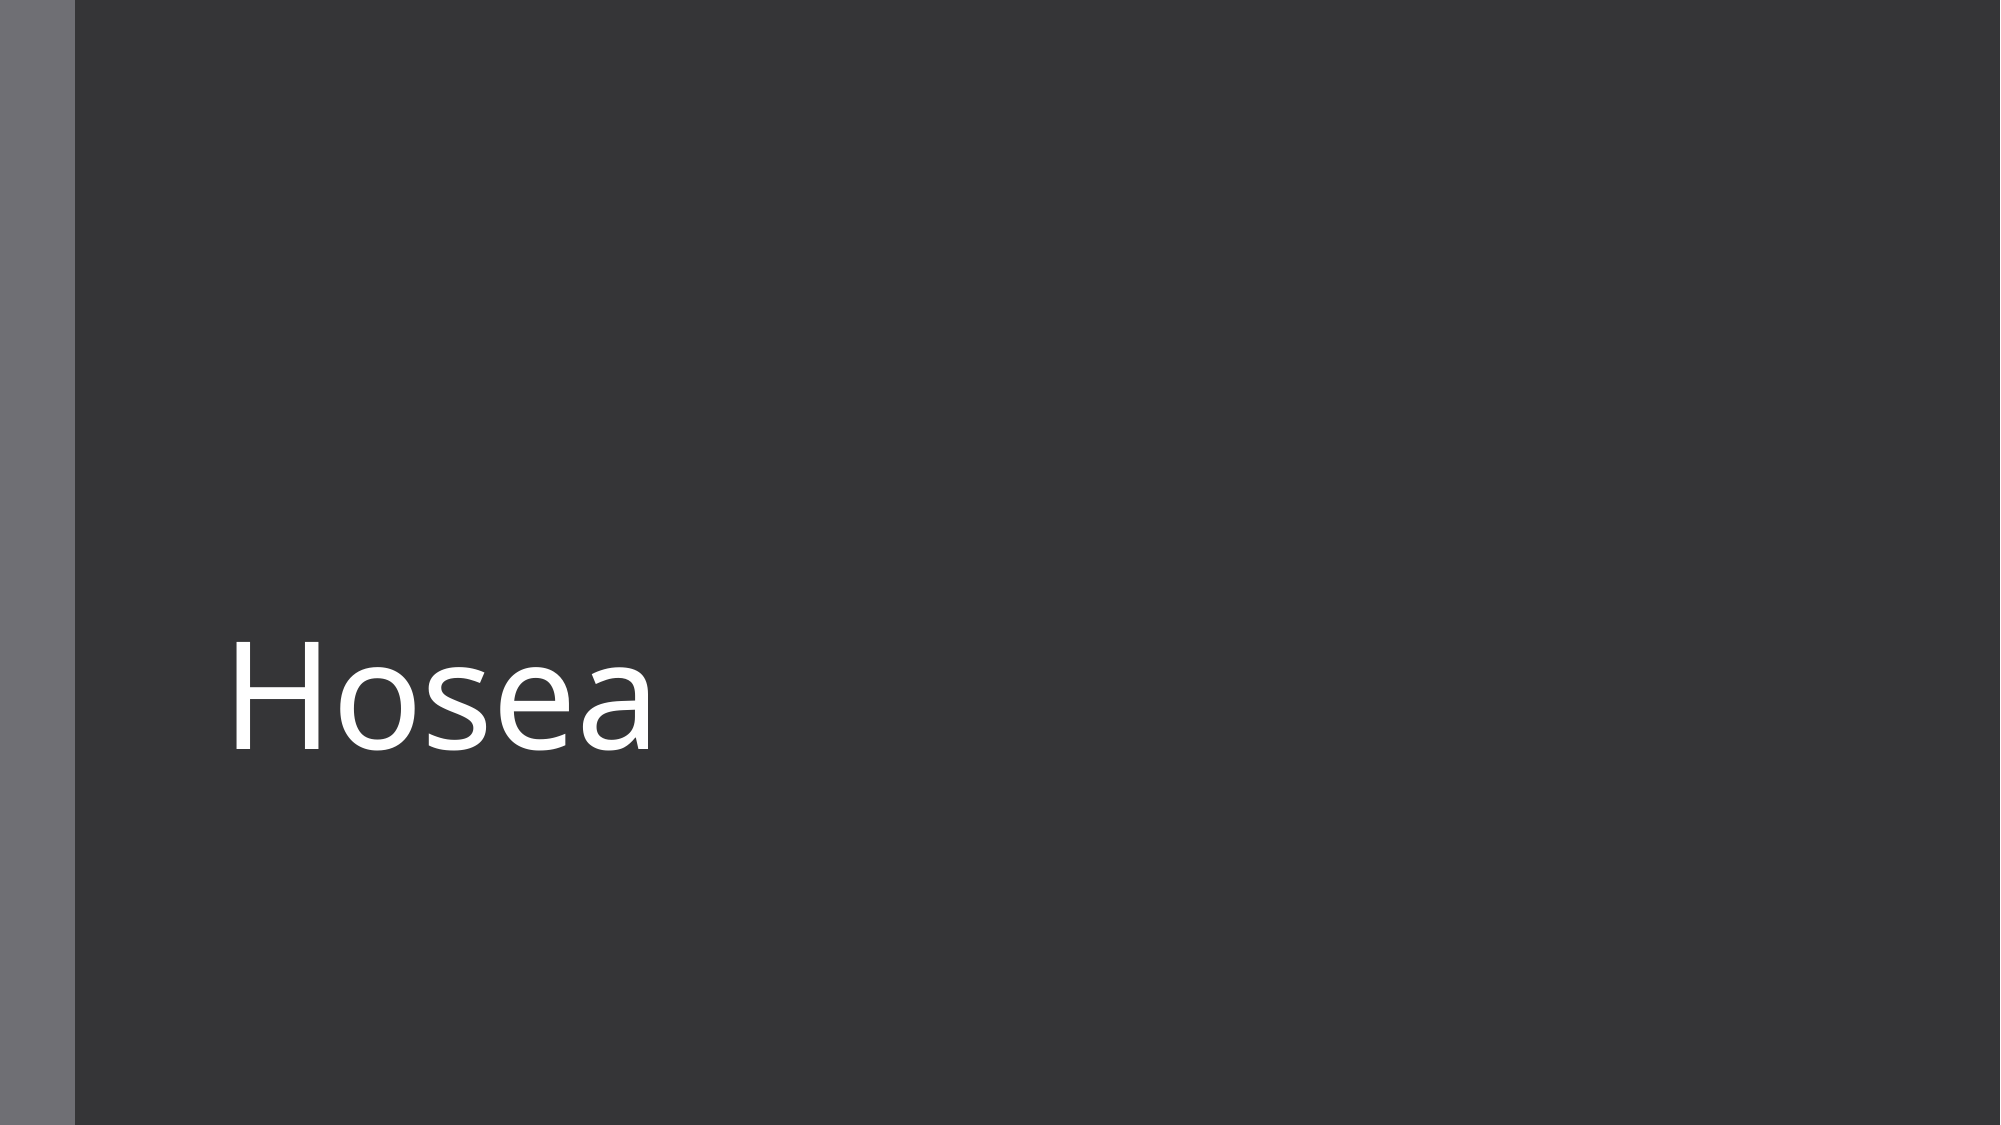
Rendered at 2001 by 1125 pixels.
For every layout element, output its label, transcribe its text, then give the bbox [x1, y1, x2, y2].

title Hosea [206, 124, 1752, 788]
